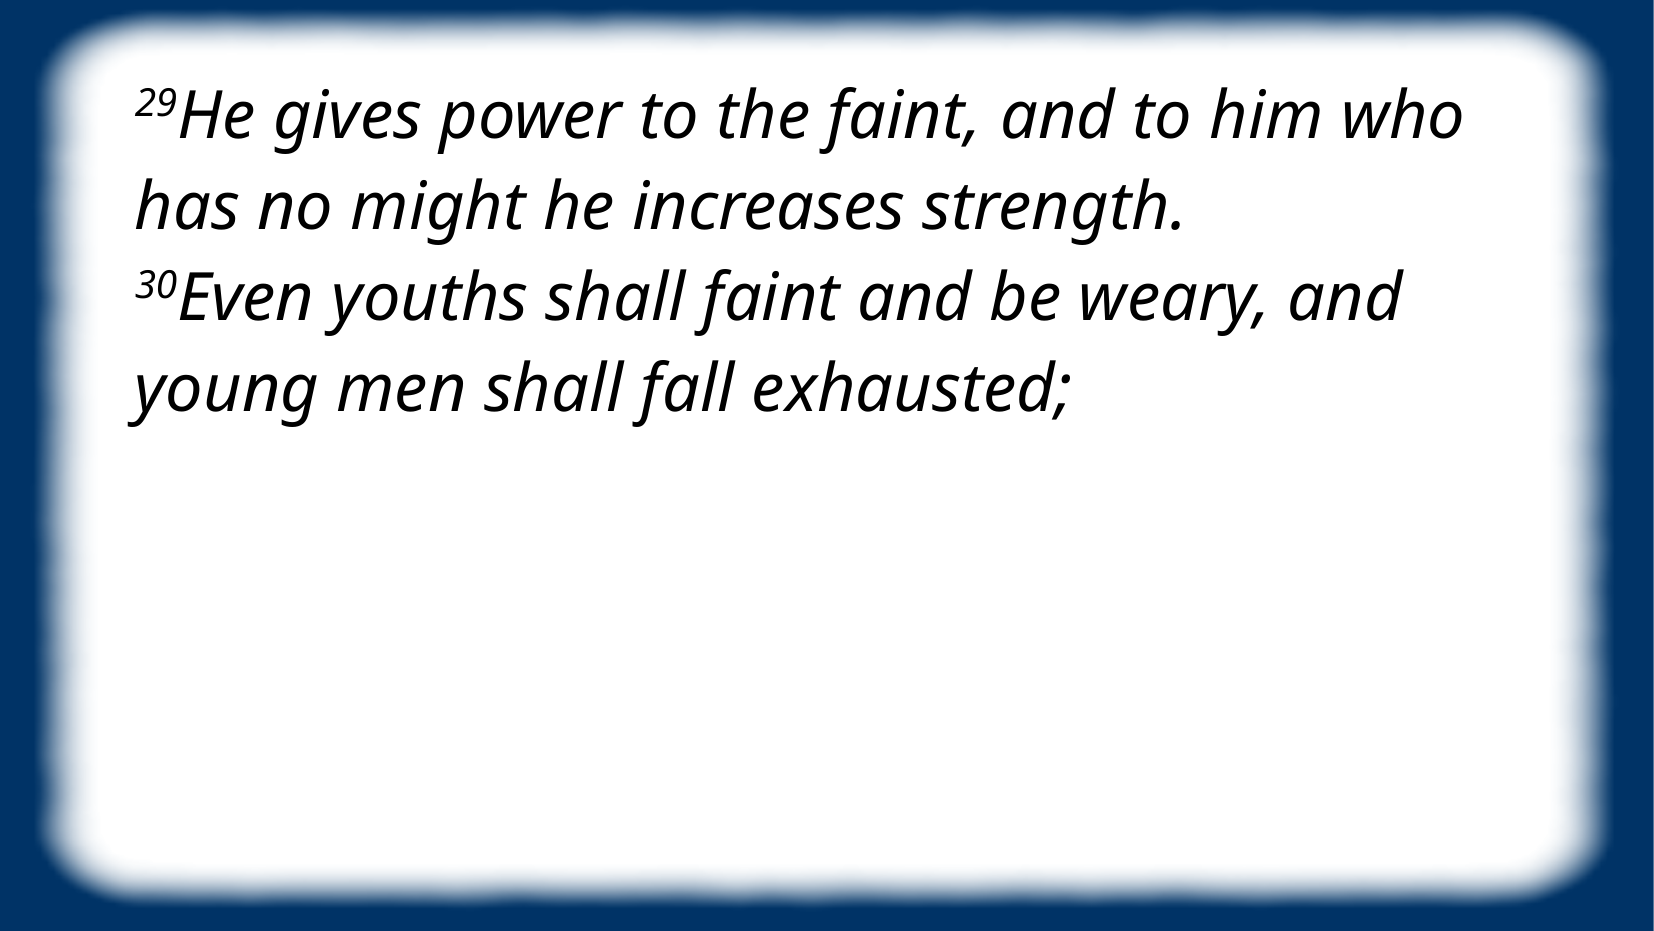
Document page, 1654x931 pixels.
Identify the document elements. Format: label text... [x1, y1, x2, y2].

picture [0, 0, 1654, 931]
text_box 29He gives power to the faint, and to him who has no might he increases strength. 30Even youths shall faint and be weary, and young men shall fall exhausted; [120, 60, 1561, 451]
